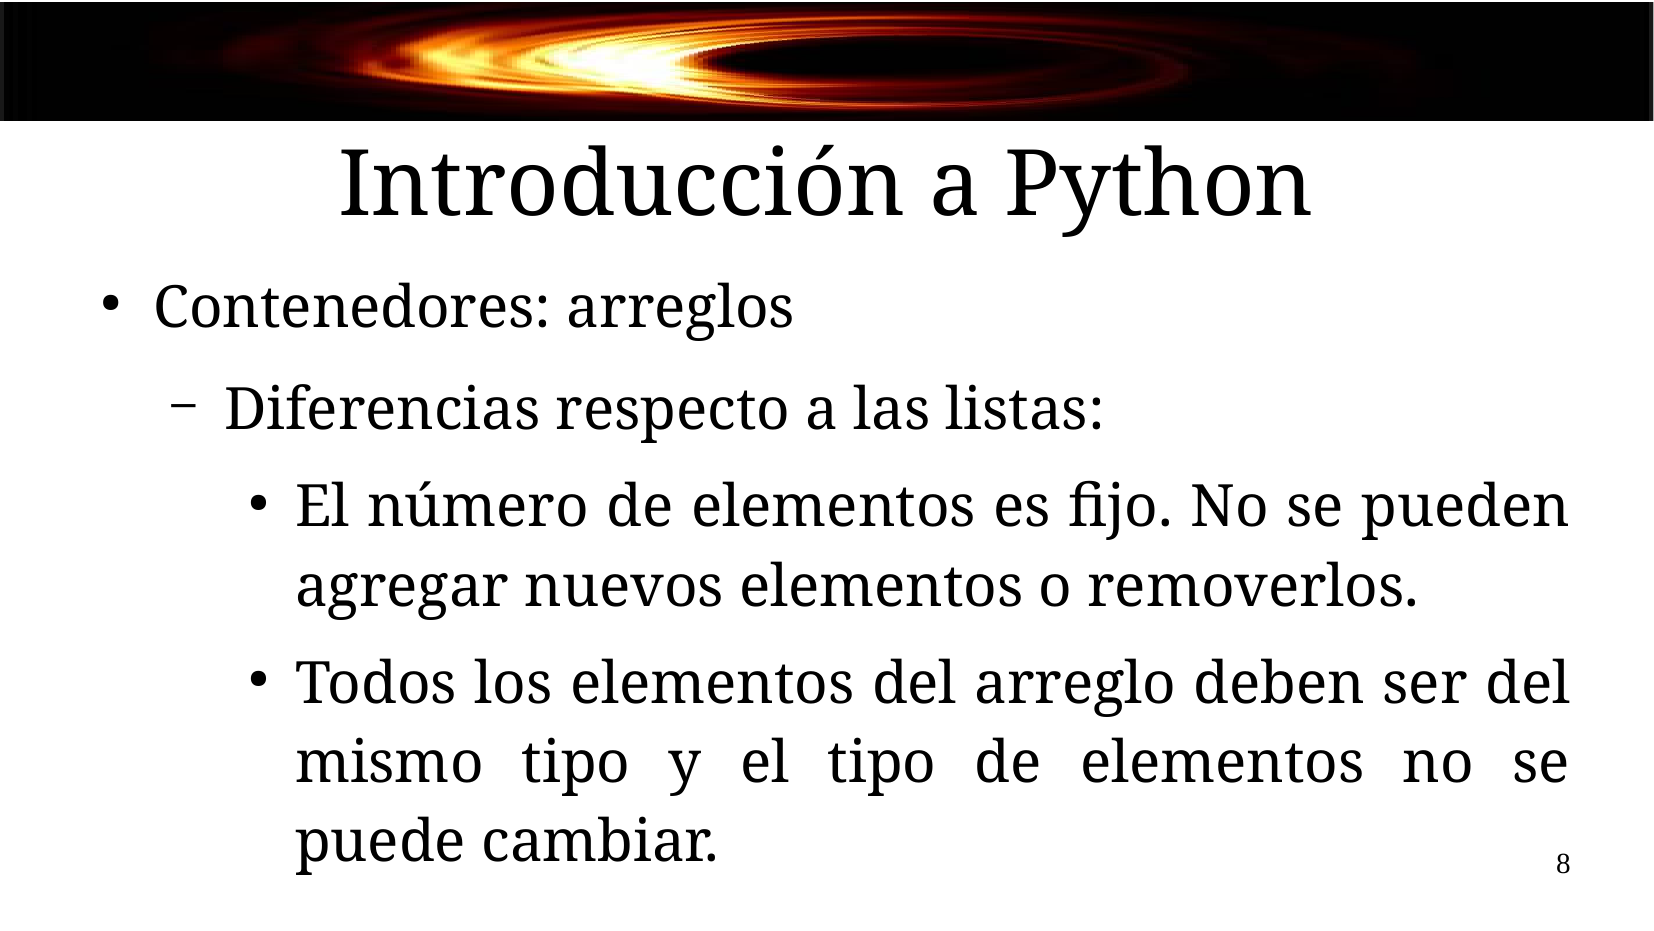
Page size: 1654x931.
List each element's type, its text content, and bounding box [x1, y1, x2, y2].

title Introducción a Python [82, 102, 1571, 258]
picture [0, 2, 1654, 121]
chart [770, 270, 889, 330]
list Contenedores: arreglos Diferencias respecto a las listas: El número de elementos es fijo. No se pueden agregar nuevos elementos o removerlos. Todos los elementos del arreglo deben ser del mismo tipo y el tipo de elementos no se puede cambiar. [82, 264, 1571, 901]
